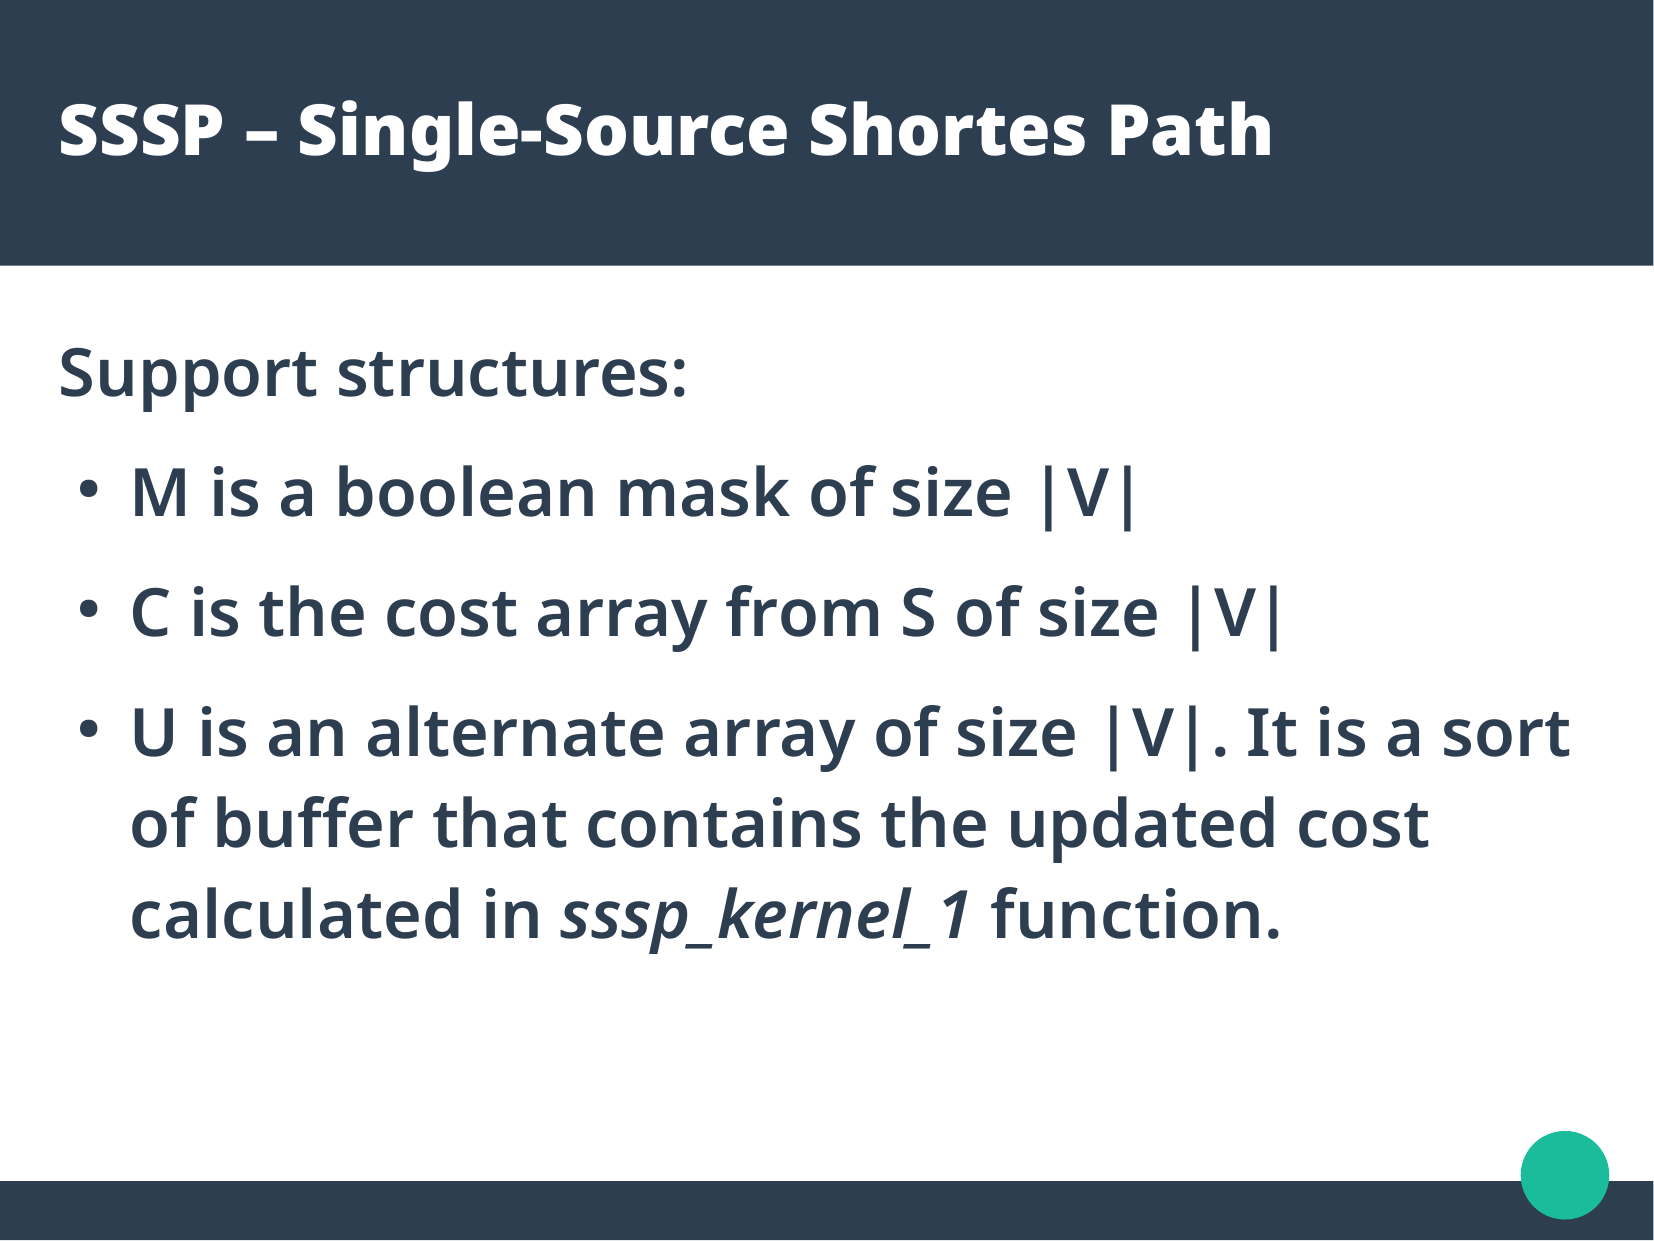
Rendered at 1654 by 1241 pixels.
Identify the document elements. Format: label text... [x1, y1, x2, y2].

list Support structures: M is a boolean mask of size |V| C is the cost array from S of size |V| U is an alternate array of size |V|. It is a sort of buffer that contains the updated cost calculated in sssp_kernel_1 function. [59, 324, 1595, 1152]
title SSSP – Single-Source Shortes Path [59, 49, 1595, 207]
